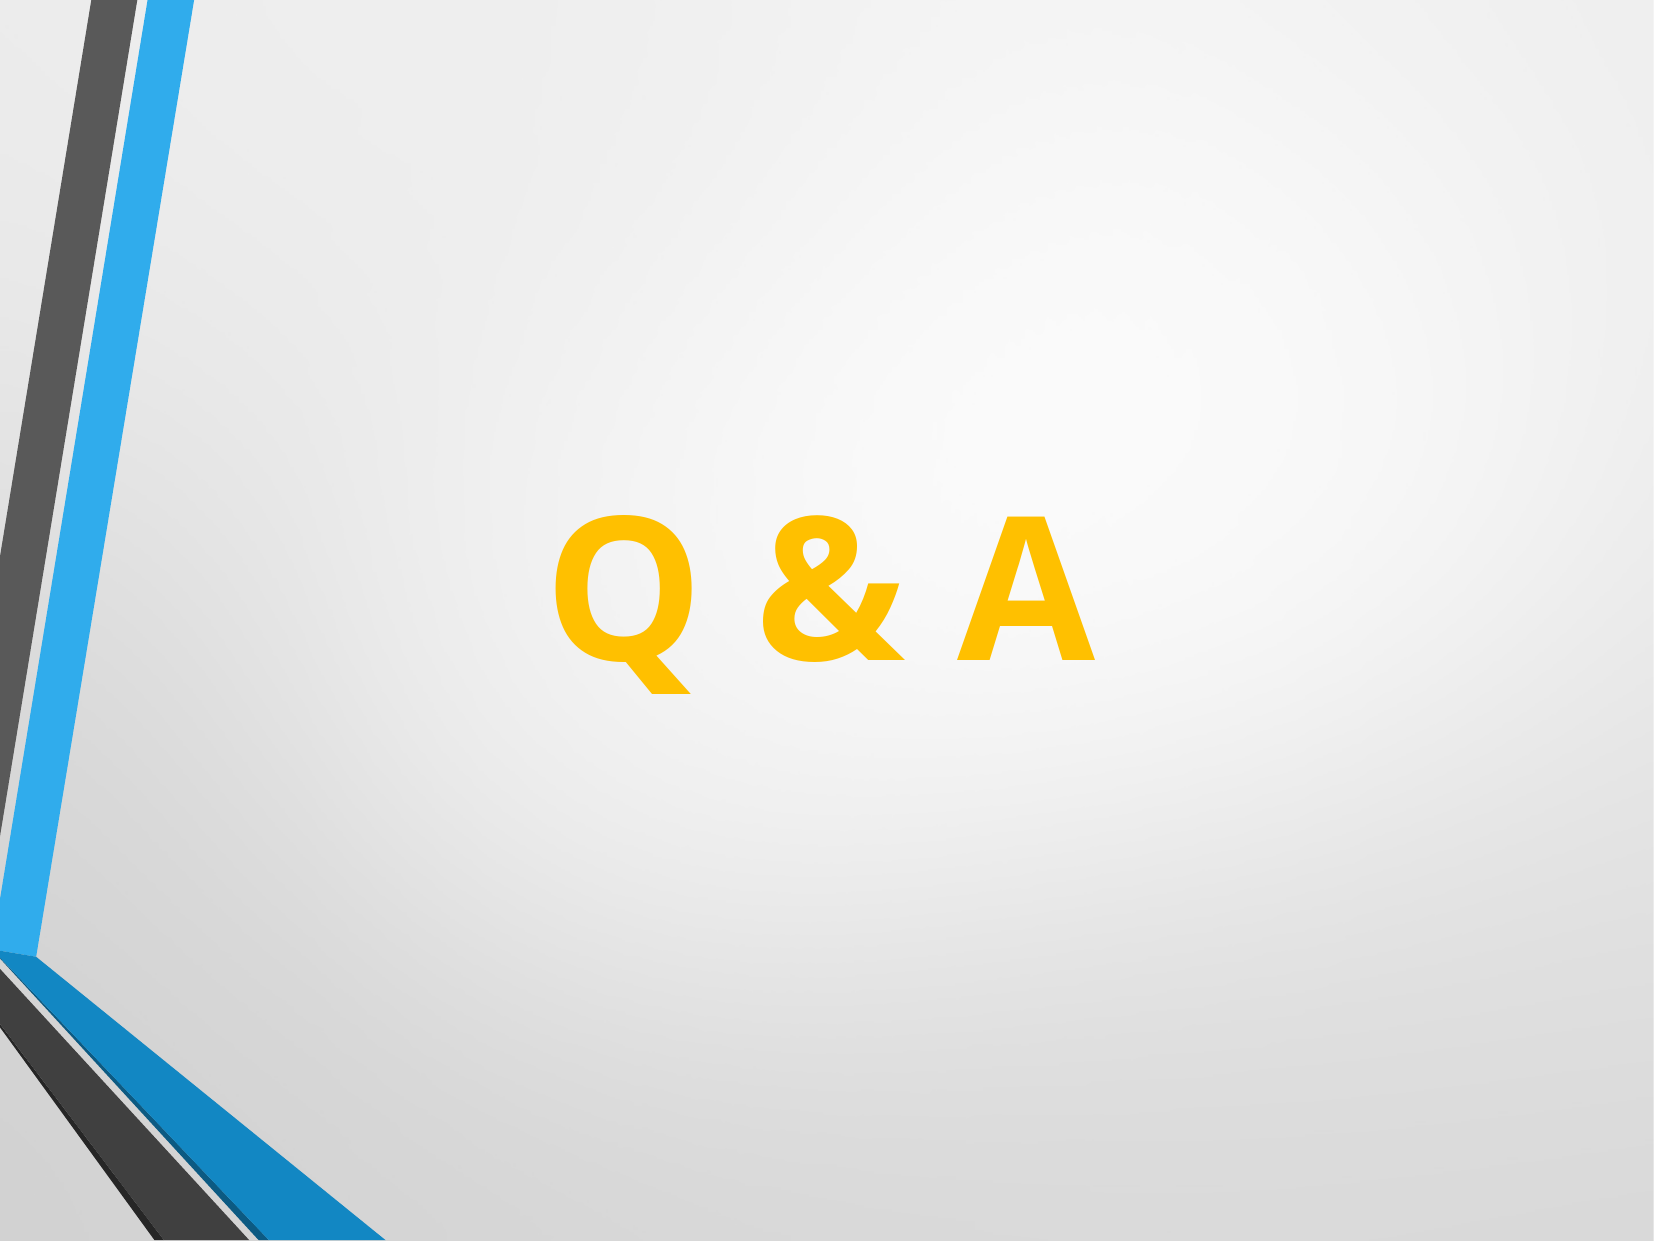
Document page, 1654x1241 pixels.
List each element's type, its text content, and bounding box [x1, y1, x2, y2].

text_box Q & A [496, 452, 1196, 710]
